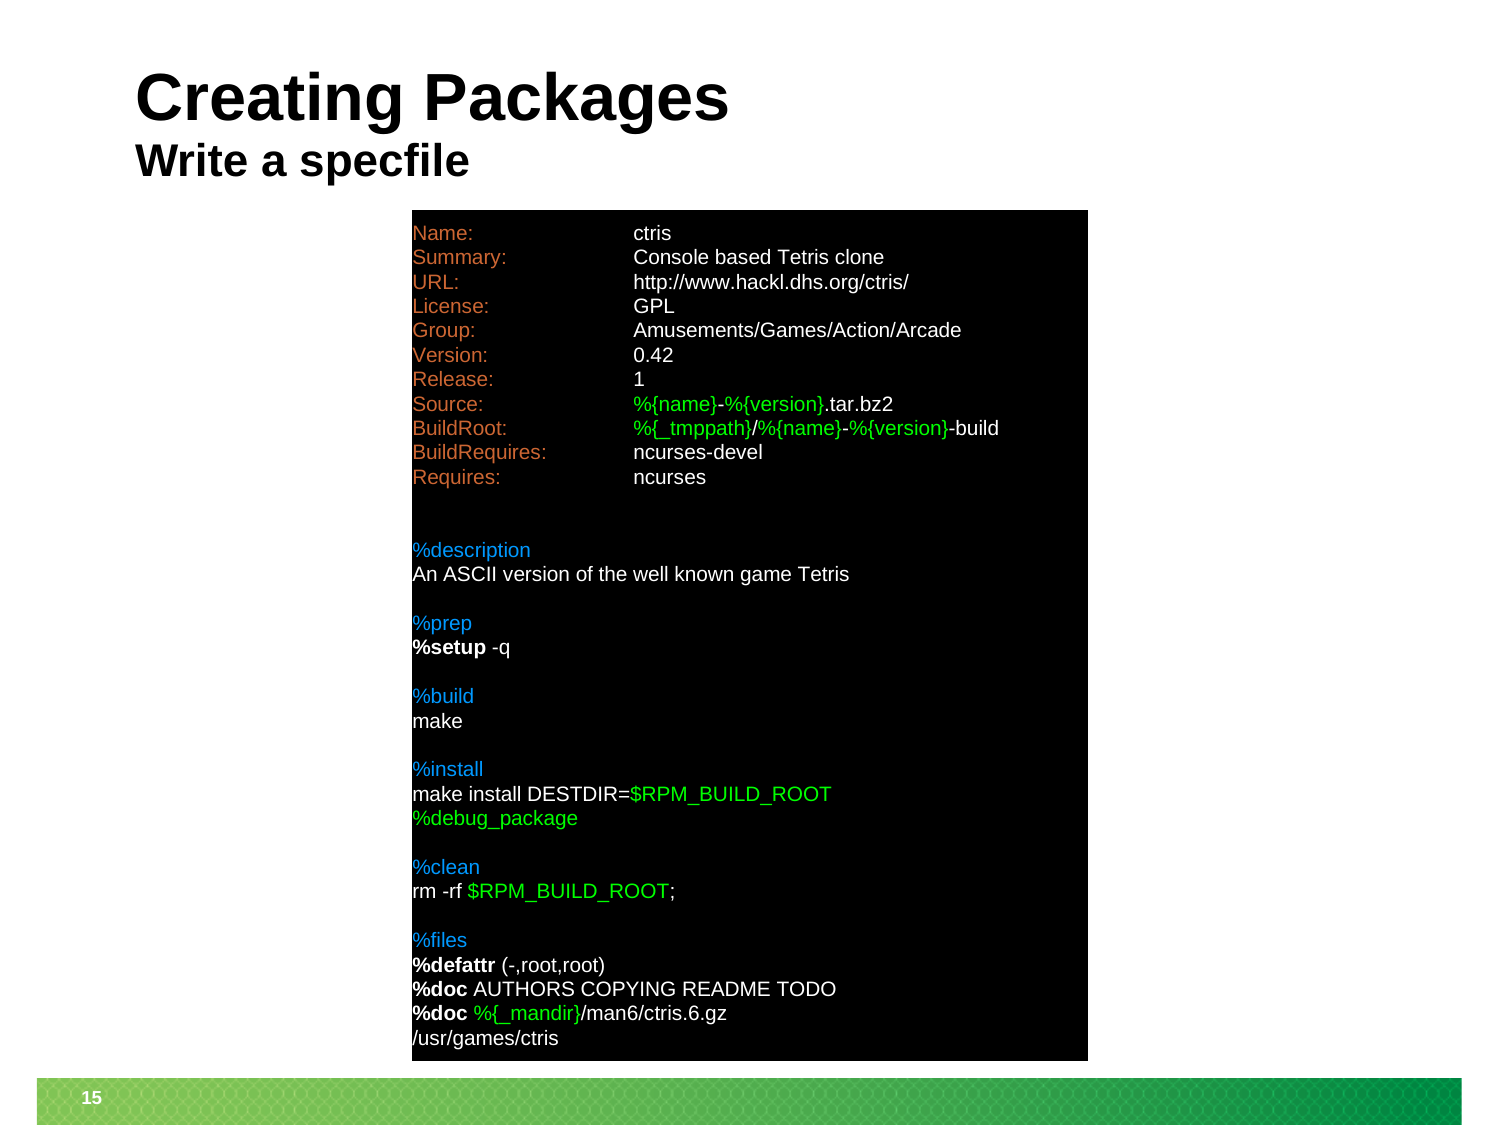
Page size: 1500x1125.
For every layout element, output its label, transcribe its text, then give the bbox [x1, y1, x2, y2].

text_box Name: ctris Summary: Console based Tetris clone URL: http://www.hackl.dhs.org/ctris/ License: GPL Group: Amusements/Games/Action/Arcade Version: 0.42 Release: 1 Source: %{name}-%{version}.tar.bz2 BuildRoot: %{_tmppath}/%{name}-%{version}-build BuildRequires: ncurses-devel Requires: ncurses %description An ASCII version of the well known game Tetris %prep %setup -q %build make %install make install DESTDIR=$RPM_BUILD_ROOT %debug_package %clean rm -rf $RPM_BUILD_ROOT; %files %defattr (-,root,root) %doc AUTHORS COPYING README TODO %doc %{_mandir}/man6/ctris.6.gz /usr/games/ctris [412, 210, 1088, 1061]
title Creating Packages Write a specfile [135, 41, 1372, 204]
picture [36, 1078, 1462, 1125]
